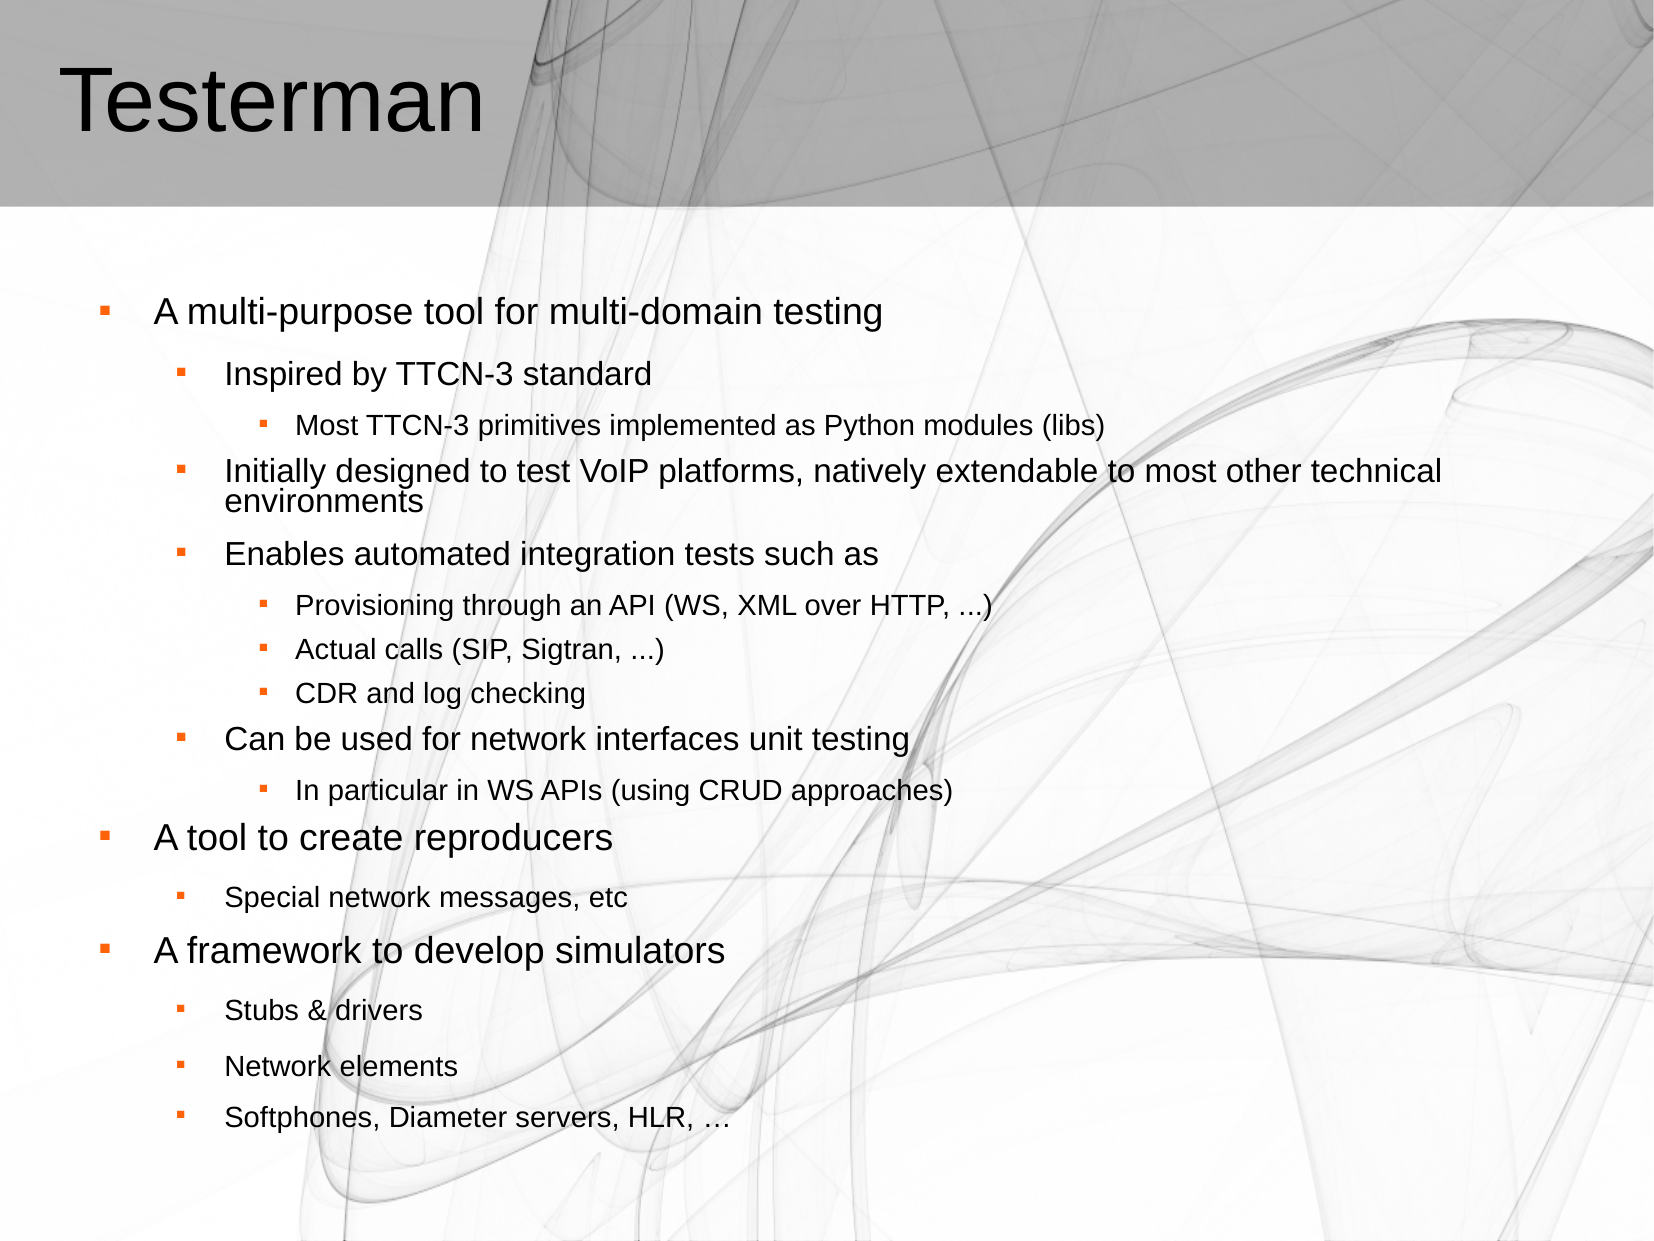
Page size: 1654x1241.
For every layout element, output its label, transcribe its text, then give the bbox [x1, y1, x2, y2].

title Testerman [59, 0, 1595, 204]
list A multi-purpose tool for multi-domain testing Inspired by TTCN-3 standard Most TTCN-3 primitives implemented as Python modules (libs) Initially designed to test VoIP platforms, natively extendable to most other technical environments Enables automated integration tests such as Provisioning through an API (WS, XML over HTTP, ...) Actual calls (SIP, Sigtran, ...) CDR and log checking Can be used for network interfaces unit testing In particular in WS APIs (using CRUD approaches) A tool to create reproducers Special network messages, etc A framework to develop simulators Stubs & drivers Network elements Softphones, Diameter servers, HLR, … [82, 290, 1571, 1133]
